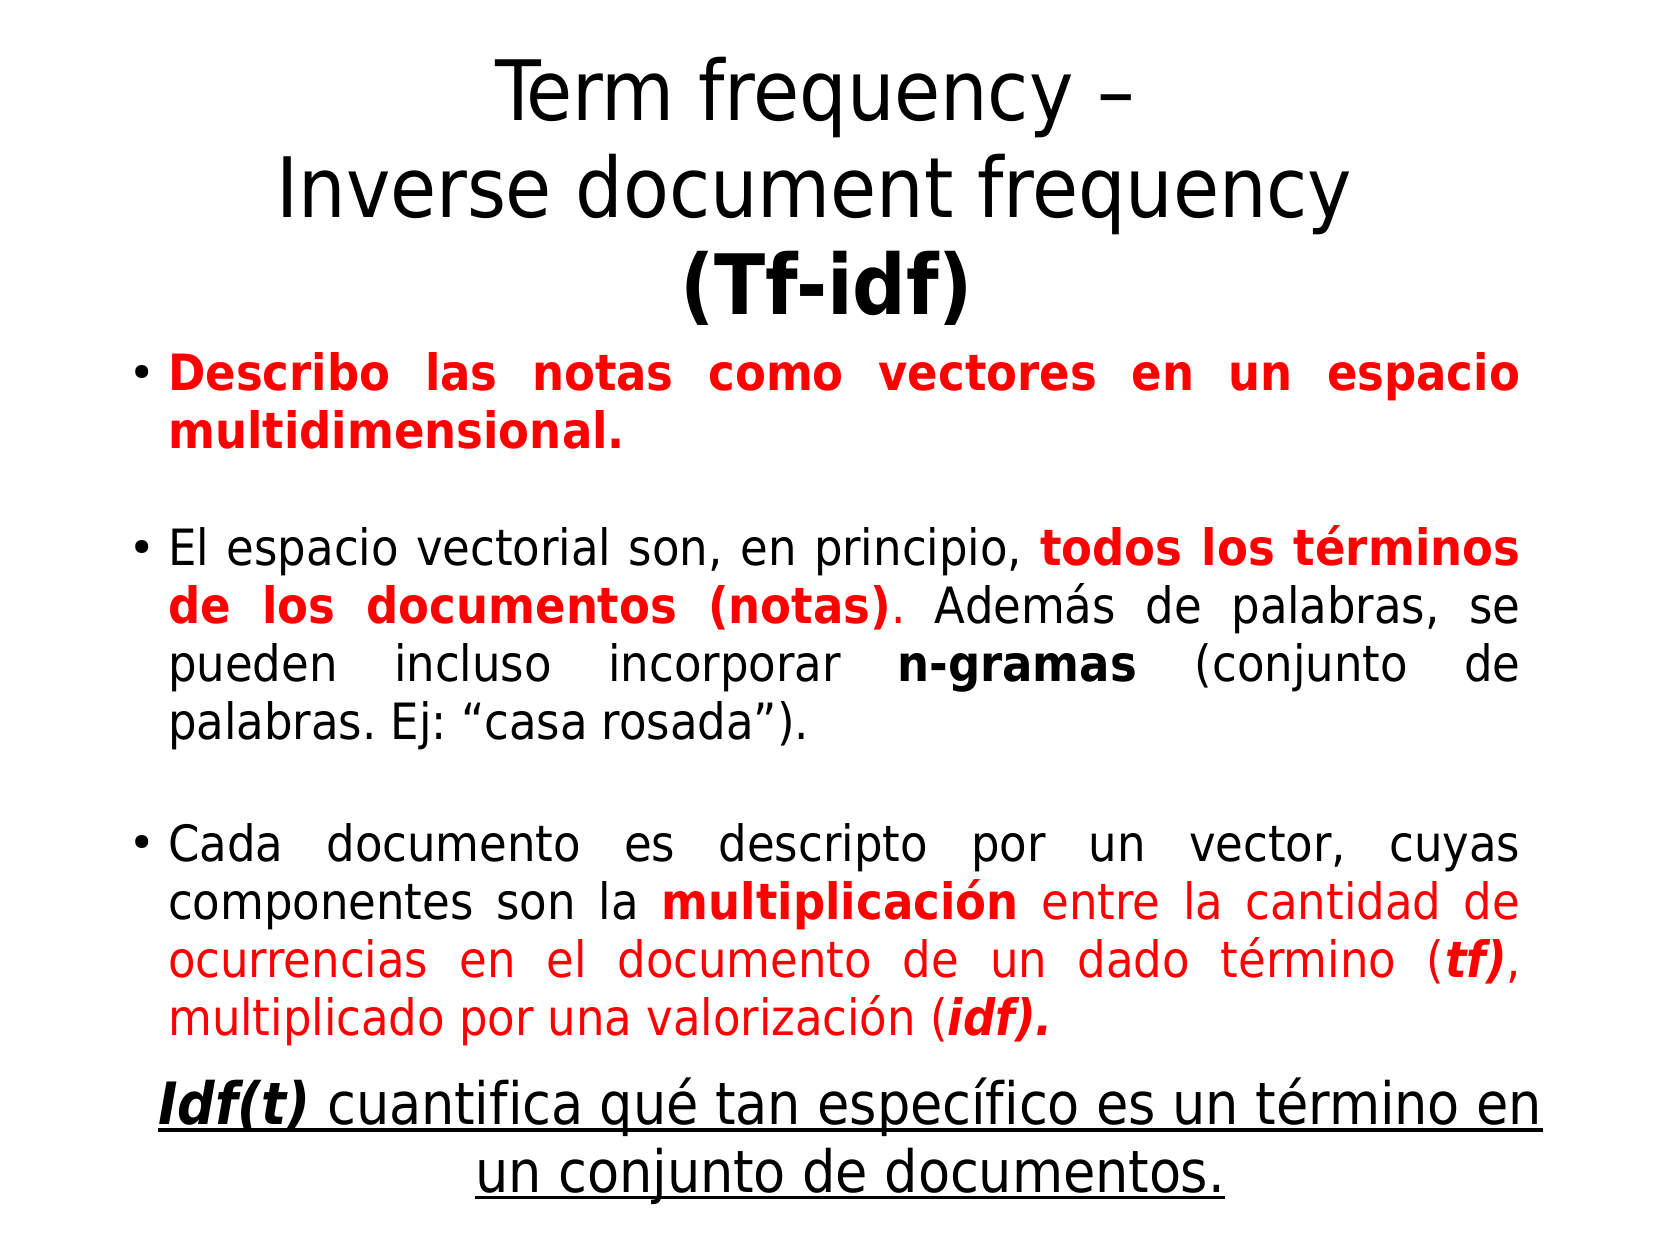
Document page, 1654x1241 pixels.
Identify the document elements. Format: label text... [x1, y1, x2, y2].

title Term frequency – Inverse document frequency (Tf-idf) [82, 42, 1571, 335]
text_box Idf(t) cuantifica qué tan específico es un término en un conjunto de documentos. [112, 1062, 1589, 1214]
text_box Describo las notas como vectores en un espacio multidimensional. El espacio vectorial son, en principio, todos los términos de los documentos (notas). Además de palabras, se pueden incluso incorporar n-gramas (conjunto de palabras. Ej: “casa rosada”). Cada documento es descripto por un vector, cuyas componentes son la multiplicación entre la cantidad de ocurrencias en el documento de un dado término (tf), multiplicado por una valorización (idf). [118, 336, 1536, 1059]
